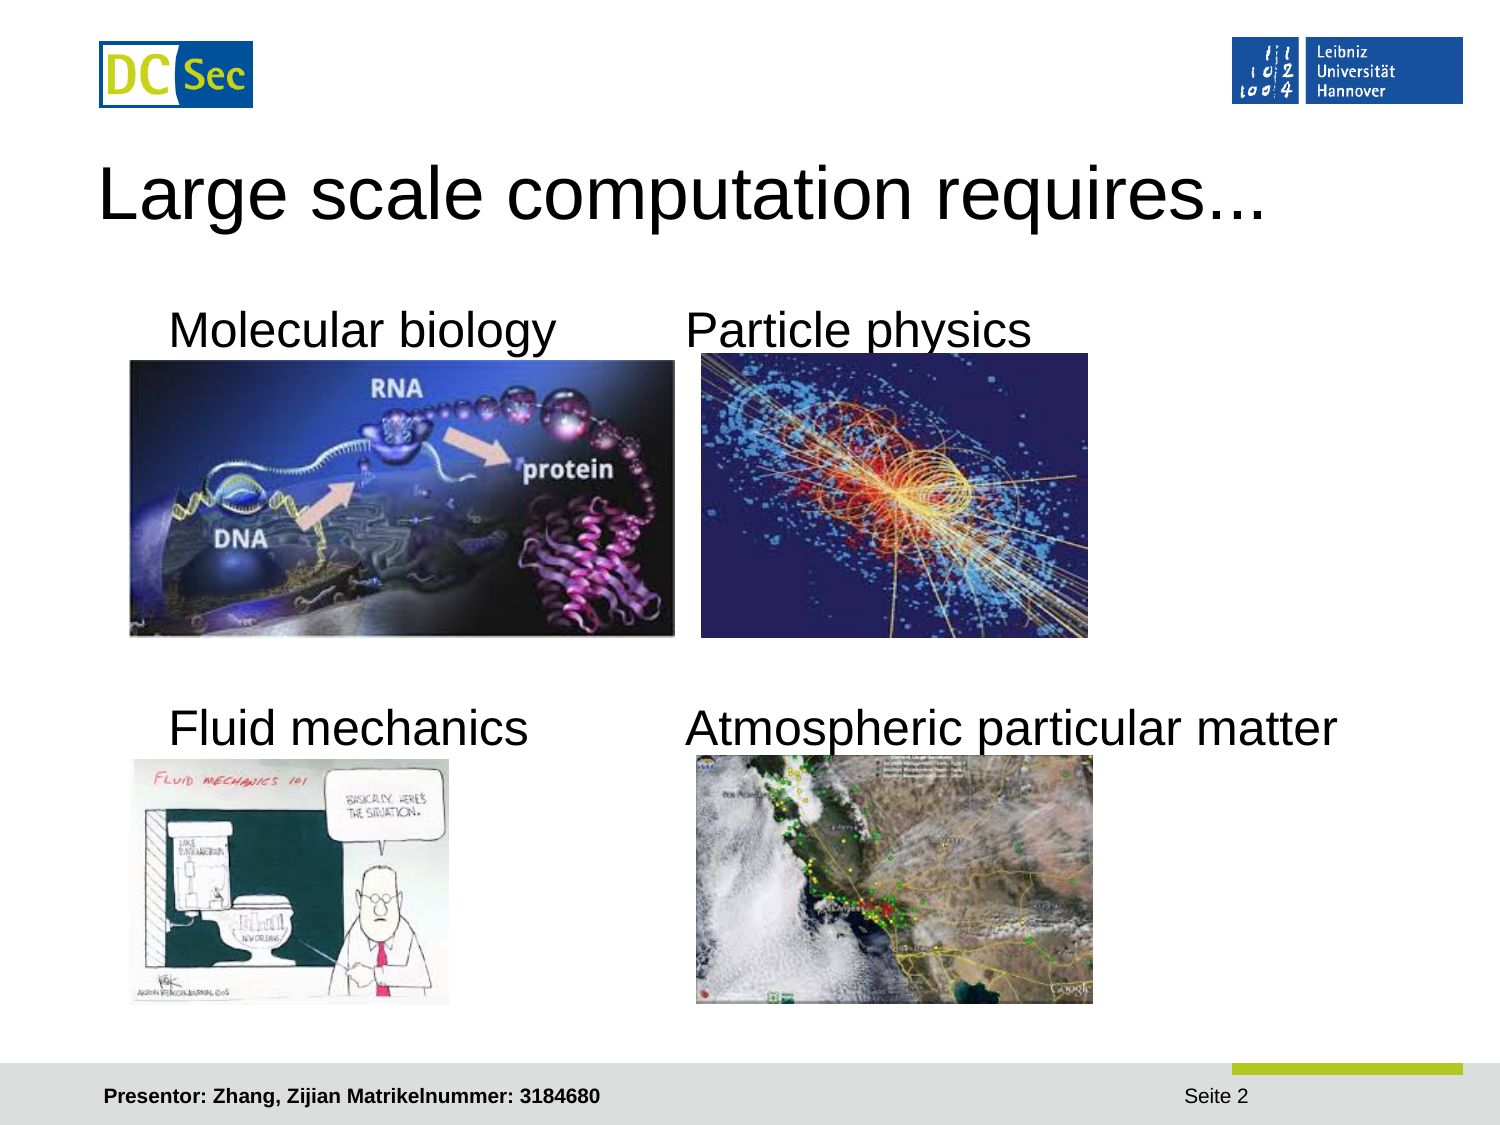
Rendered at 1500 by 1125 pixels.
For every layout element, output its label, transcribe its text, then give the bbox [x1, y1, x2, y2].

title Large scale computation requires... [82, 137, 1463, 274]
picture [129, 759, 449, 1005]
text_box Presentor: Zhang, Zijian Matrikelnummer: 3184680 [88, 1074, 1181, 1125]
picture [99, 41, 253, 108]
picture [701, 353, 1088, 638]
picture [1232, 37, 1463, 104]
picture [696, 755, 1093, 1004]
list Molecular biology Particle physics Fluid mechanics Atmospheric particular matter [82, 290, 1463, 1023]
picture [129, 360, 675, 638]
